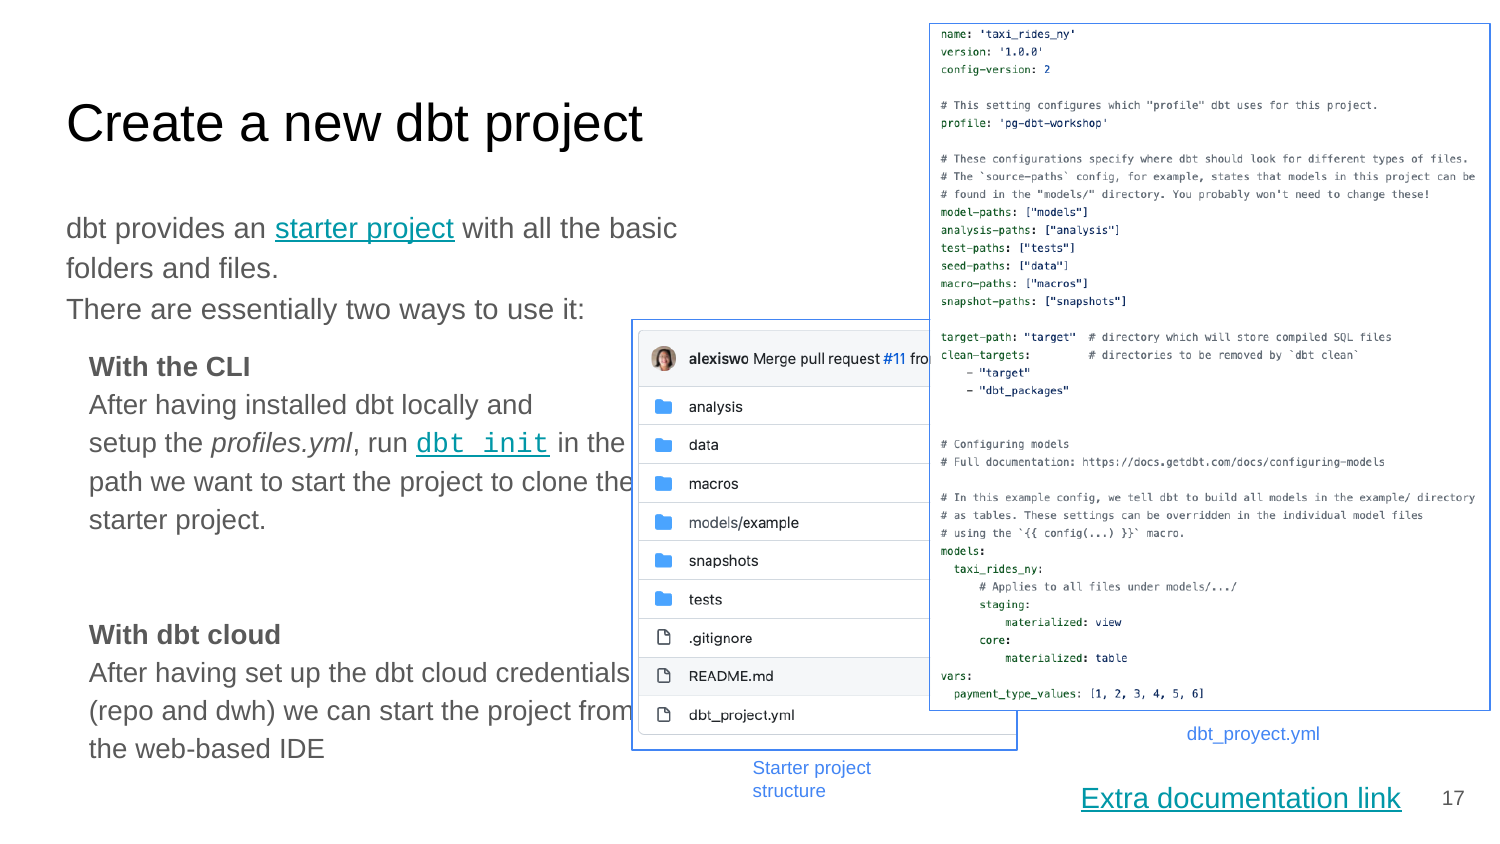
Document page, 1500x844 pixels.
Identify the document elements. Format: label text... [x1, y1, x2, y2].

picture [632, 320, 1017, 750]
picture [930, 24, 1490, 710]
slide_number 1 [1449, 764, 1480, 830]
list With the CLI After having installed dbt locally and setup the profiles.yml, run dbt init in the path we want to start the project to clone the starter project. With dbt cloud After having set up the dbt cloud credentials (repo and dwh) we can start the project from the web-based IDE [73, 328, 660, 781]
list dbt provides an starter project with all the basic folders and files. There are essentially two ways to use it: [51, 189, 708, 750]
text_box Starter project structure [737, 741, 912, 817]
text_box dbt_proyect.yml [1171, 706, 1371, 759]
text_box Extra documentation link [1065, 764, 1449, 830]
title Create a new dbt project [51, 72, 929, 167]
